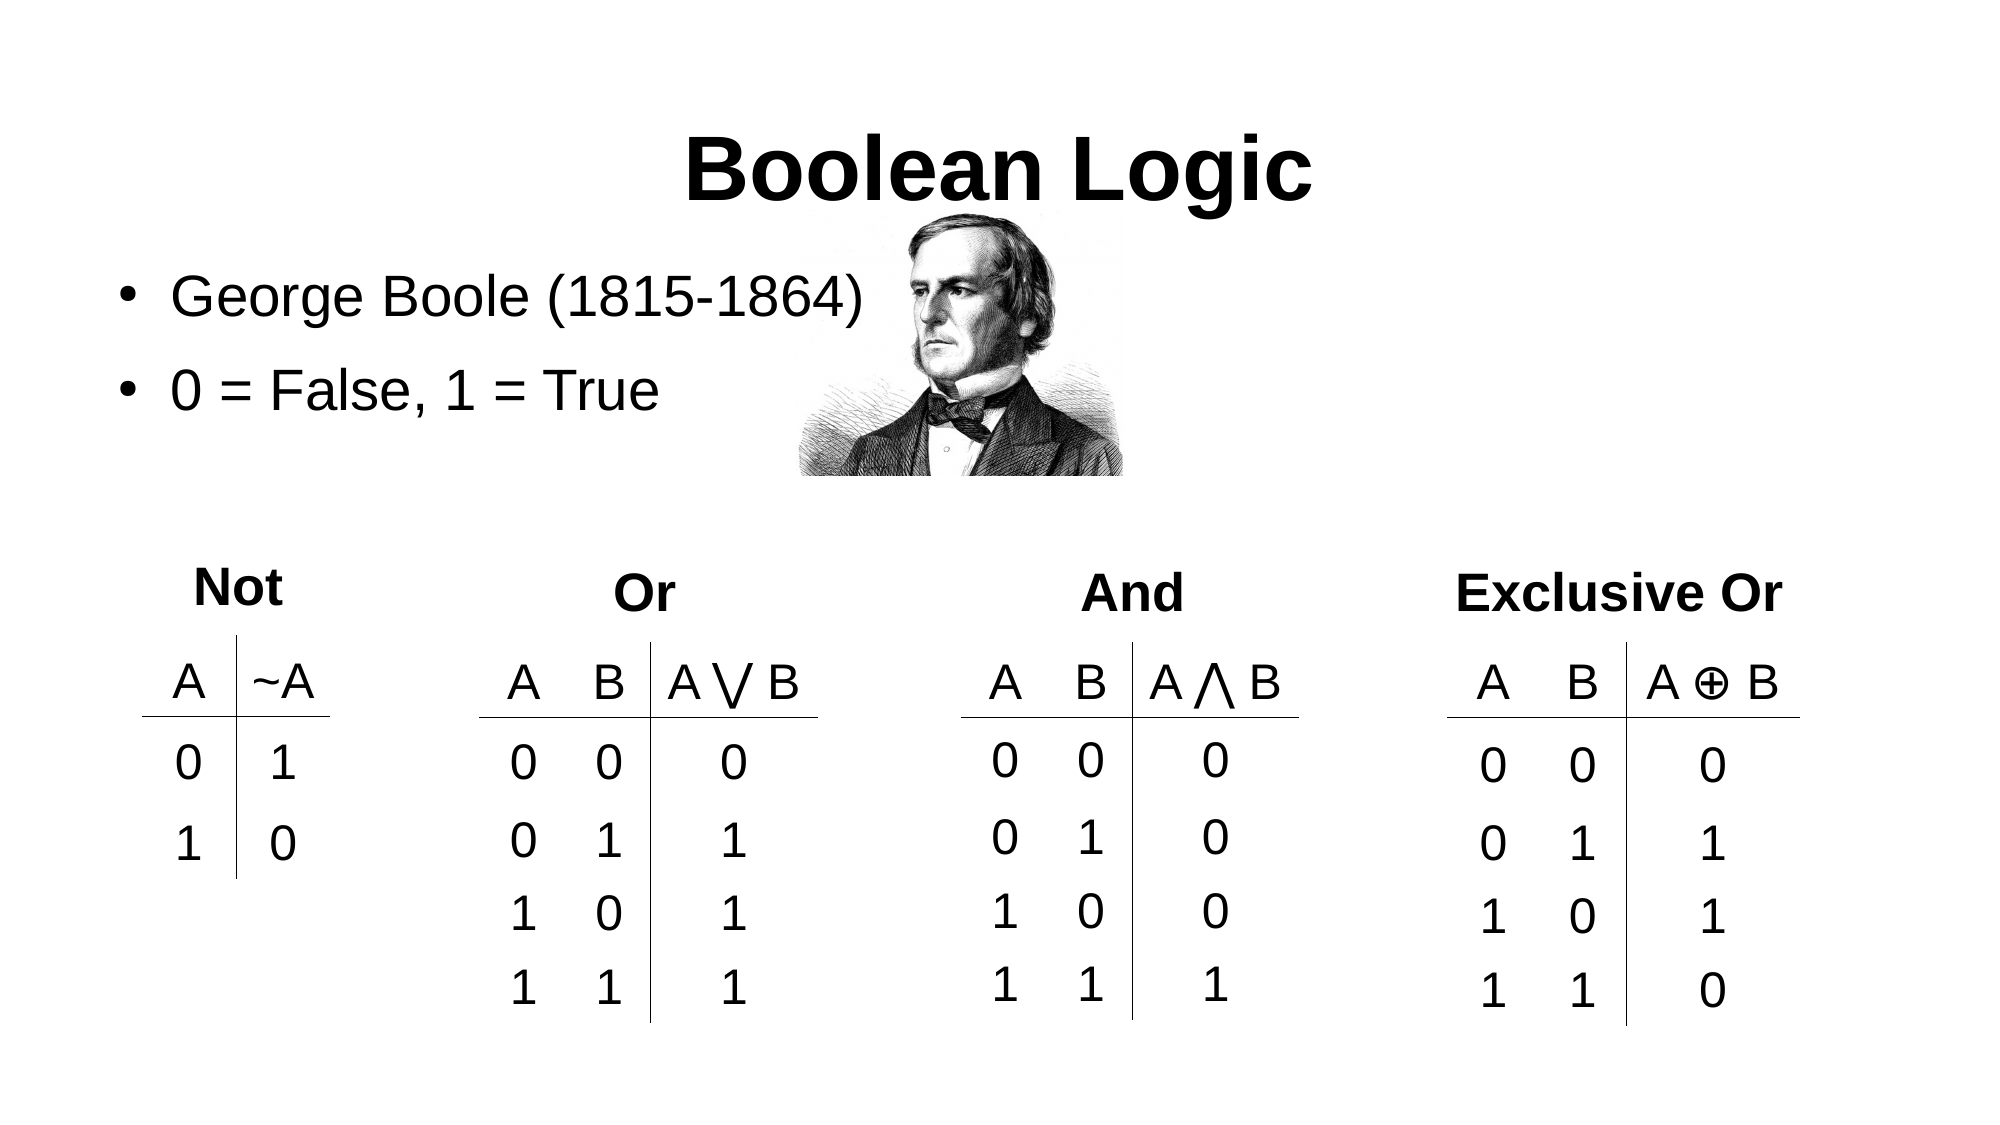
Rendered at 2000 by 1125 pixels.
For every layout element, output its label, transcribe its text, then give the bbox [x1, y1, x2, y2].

list George Boole (1815-1864) 0 = False, 1 = True [99, 263, 931, 451]
table_cell 1 [568, 798, 650, 875]
table_cell 1 [1050, 946, 1132, 1020]
table_cell 0 [568, 718, 650, 798]
table_cell 0 [1627, 718, 1800, 801]
table_cell 0 [237, 798, 330, 879]
table_header A [479, 642, 568, 717]
table_header A ⋁ B [651, 642, 818, 717]
table_cell 1 [237, 717, 330, 798]
picture [795, 278, 1126, 476]
table_header A ⊕ B [1627, 642, 1800, 717]
table_cell 1 [1627, 801, 1800, 878]
table_cell 0 [142, 717, 236, 798]
table_cell 0 [1627, 952, 1800, 1026]
title Boolean Logic [137, 59, 1862, 278]
text_box Or [598, 555, 719, 631]
table_header ~A [237, 635, 330, 716]
table_header B [1050, 642, 1132, 717]
table_header A ⋀ B [1133, 642, 1299, 717]
table_cell 1 [1447, 878, 1540, 952]
table_cell 1 [1447, 952, 1540, 1026]
text_box And [1065, 554, 1216, 642]
table_cell 0 [1447, 801, 1540, 878]
table_cell 1 [479, 875, 568, 949]
table_cell 1 [961, 946, 1050, 1020]
table_cell 0 [961, 718, 1050, 795]
table_cell 0 [1540, 718, 1626, 801]
table_cell 1 [651, 798, 818, 875]
text_box Exclusive Or [1440, 554, 1801, 752]
table_cell 0 [1540, 878, 1626, 952]
table_cell 0 [1133, 795, 1299, 873]
table_header A [1447, 642, 1540, 717]
table_cell 1 [142, 798, 236, 879]
table_cell 1 [1540, 952, 1626, 1026]
table_cell 0 [479, 798, 568, 875]
table_cell 1 [961, 873, 1050, 946]
table_cell 1 [1133, 946, 1299, 1020]
table_cell 0 [961, 795, 1050, 873]
table_cell 1 [568, 949, 650, 1023]
table_header B [1540, 642, 1626, 717]
table_cell 0 [1133, 718, 1299, 795]
table_cell 0 [1050, 873, 1132, 946]
table_cell 1 [1050, 795, 1132, 873]
table_cell 0 [1133, 873, 1299, 946]
table_cell 1 [651, 875, 818, 949]
table_cell 1 [479, 949, 568, 1023]
table_cell 0 [479, 718, 568, 798]
table_cell 0 [1447, 718, 1540, 801]
table_cell 1 [651, 949, 818, 1023]
table_cell 1 [1627, 878, 1800, 952]
table_header A [142, 635, 236, 716]
table_header B [568, 642, 650, 717]
table_cell 0 [1050, 718, 1132, 795]
table_cell 1 [1540, 801, 1626, 878]
table_cell 0 [568, 875, 650, 949]
table_header A [961, 642, 1050, 717]
table_cell 0 [651, 718, 818, 798]
text_box Not [178, 548, 299, 624]
